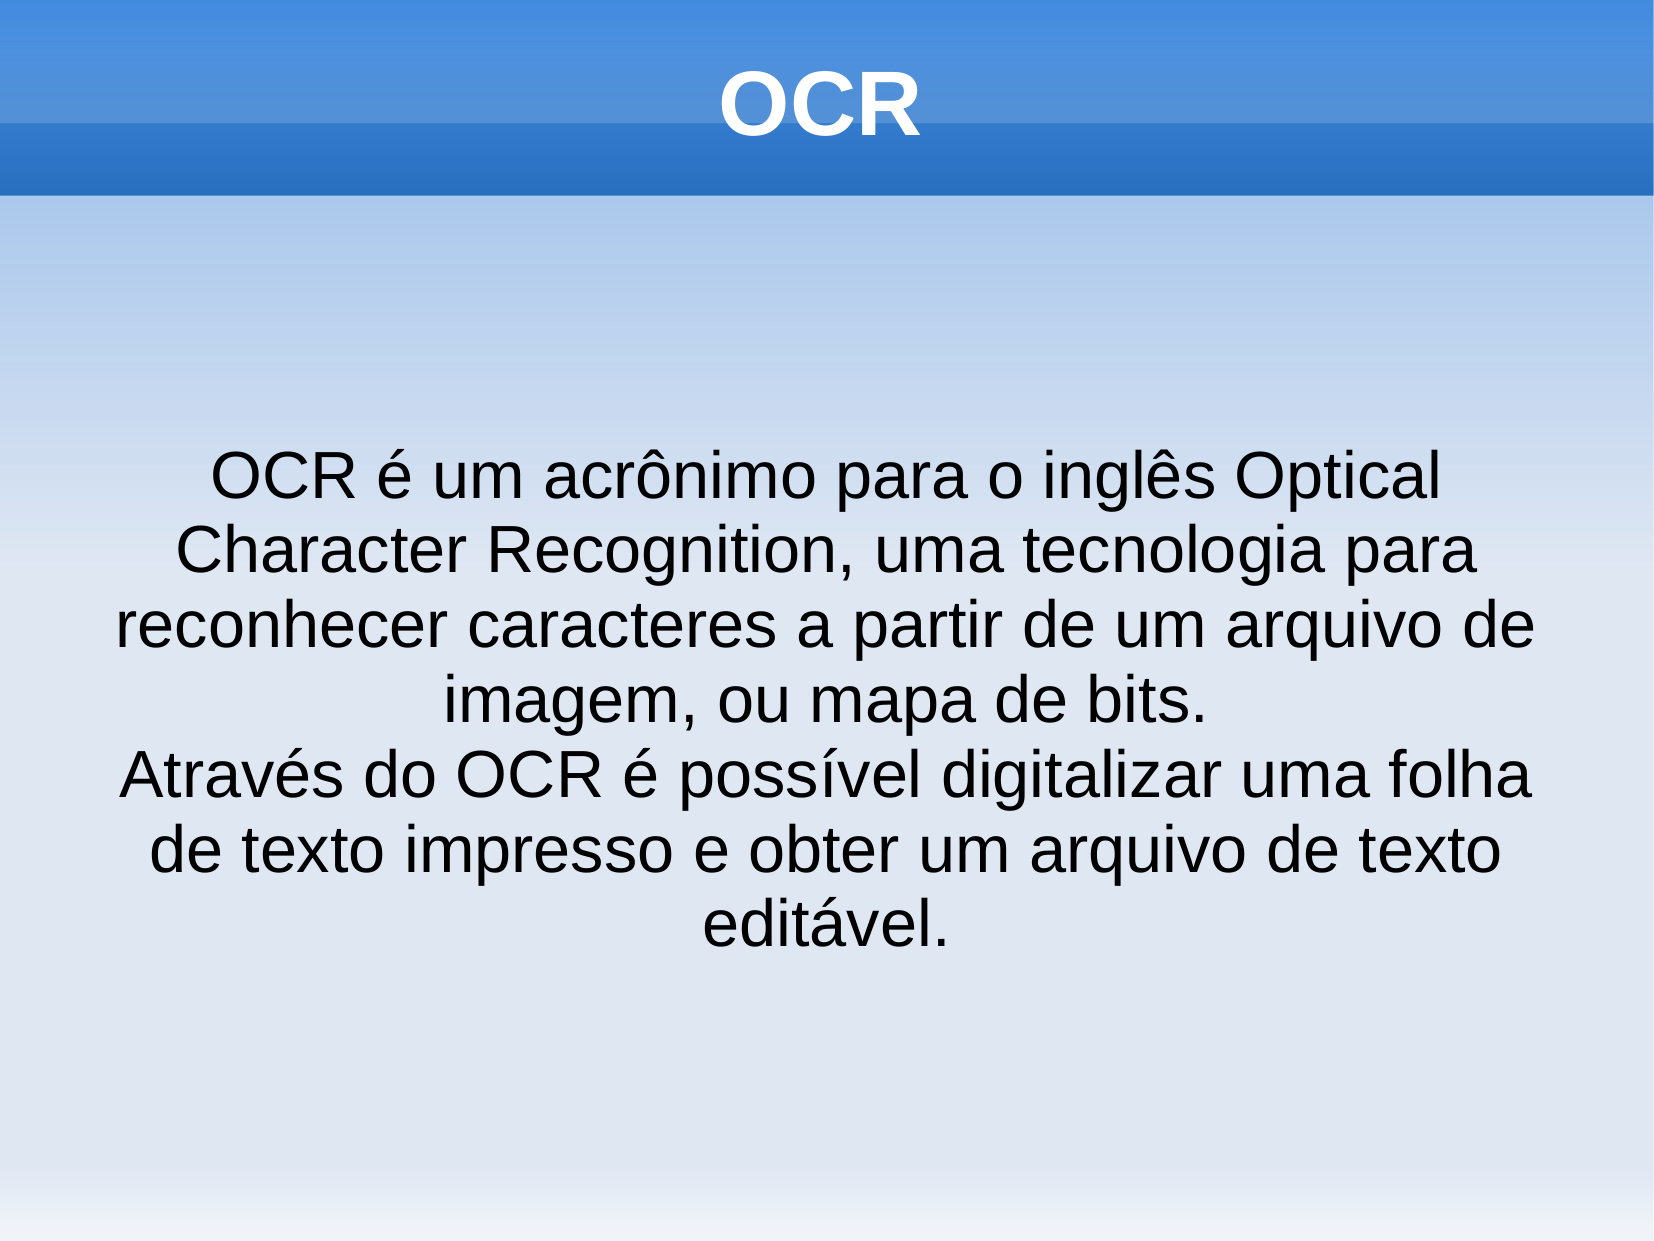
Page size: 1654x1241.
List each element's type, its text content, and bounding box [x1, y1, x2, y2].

subtitle OCR é um acrônimo para o inglês Optical Character Recognition, uma tecnologia para reconhecer caracteres a partir de um arquivo de imagem, ou mapa de bits. Através do OCR é possível digitalizar uma folha de texto impresso e obter um arquivo de texto editável. [82, 297, 1571, 1102]
picture [0, 0, 1654, 1241]
title OCR [76, 7, 1565, 200]
